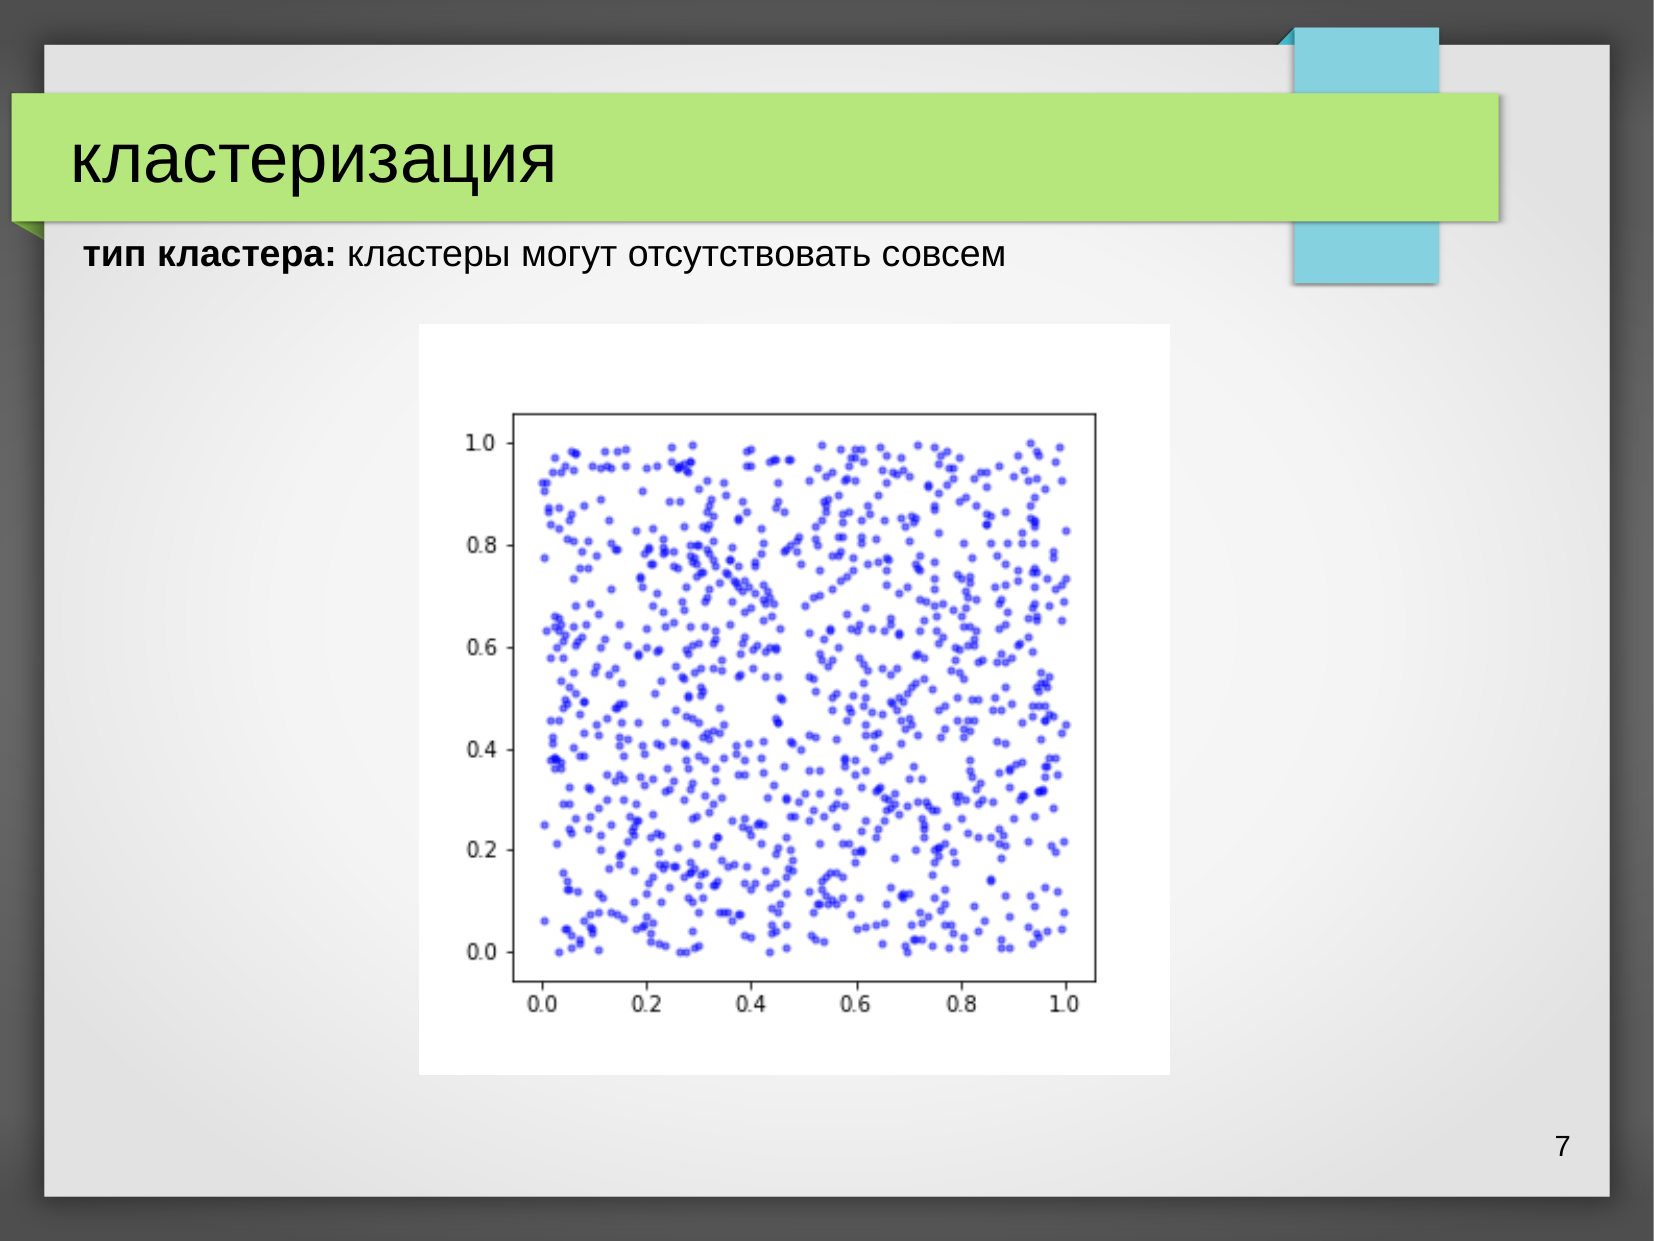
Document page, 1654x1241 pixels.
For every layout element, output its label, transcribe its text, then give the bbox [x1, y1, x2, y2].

title кластеризация [70, 118, 1205, 199]
picture [0, 0, 1654, 1241]
subtitle тип кластера: кластеры могут отсутствовать совсем [82, 218, 1028, 331]
